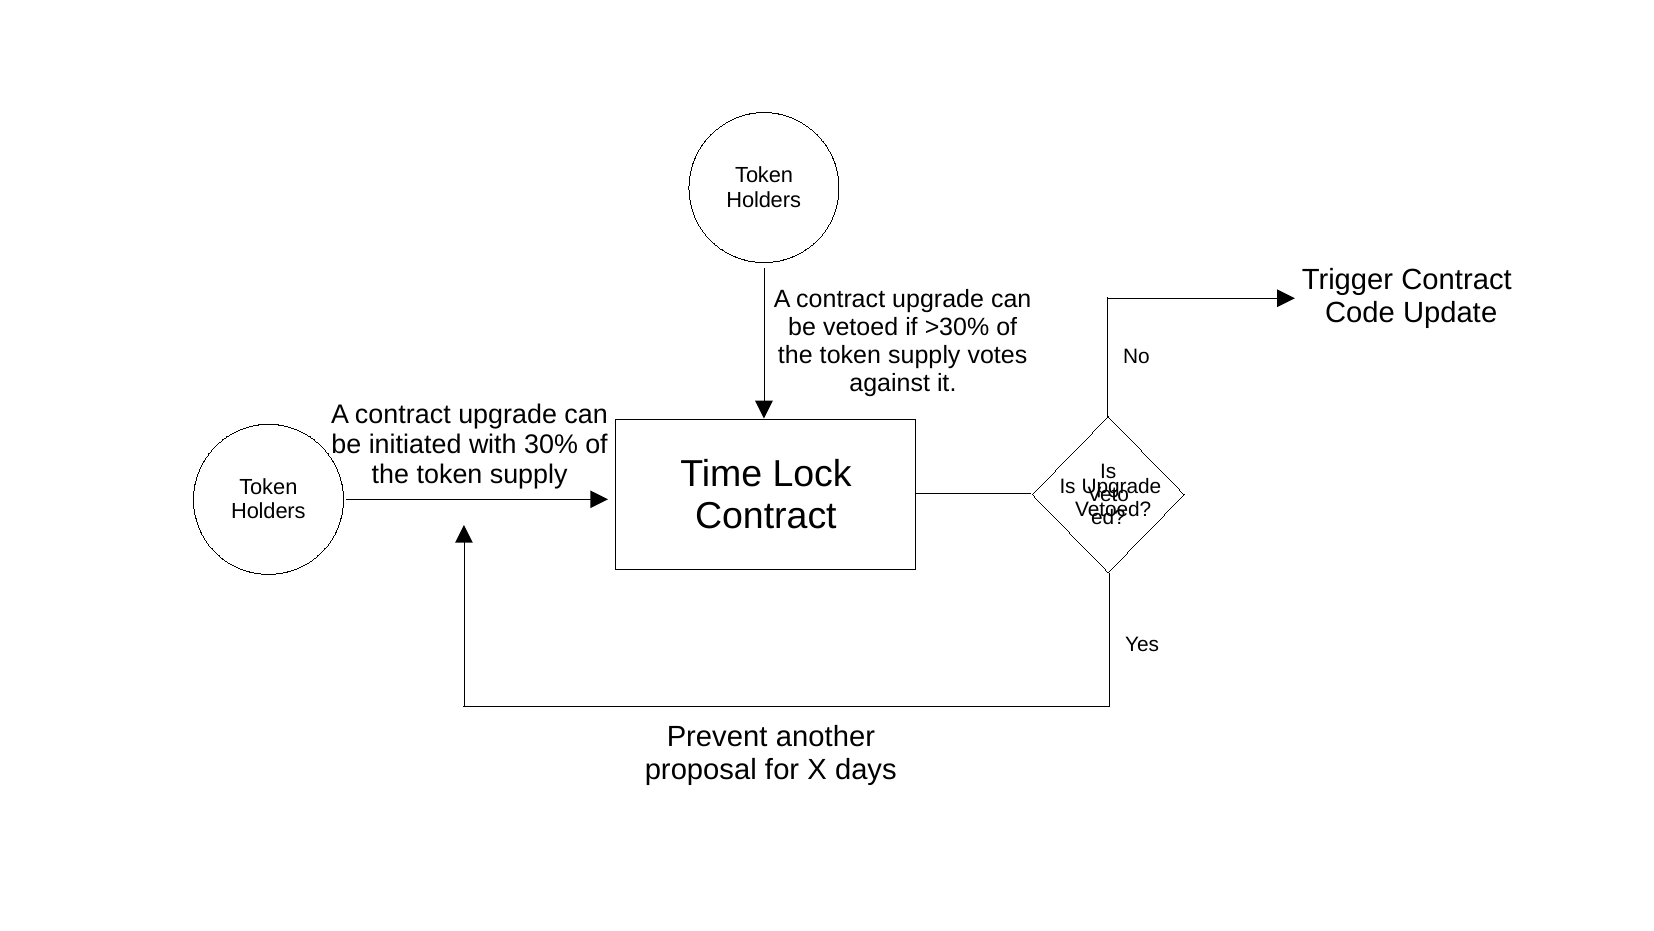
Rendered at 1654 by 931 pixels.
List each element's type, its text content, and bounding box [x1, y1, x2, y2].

text_box A contract upgrade can be vetoed if >30% of the token supply votes against it. [758, 305, 1048, 376]
text_box Token Holders [193, 424, 344, 575]
text_box No [1068, 325, 1205, 388]
text_box Trigger Contract Code Update [1285, 258, 1538, 334]
text_box Token Holders [688, 112, 839, 263]
list Is Upgrade Vetoed? [929, 474, 1226, 595]
list A contract upgrade can be initiated with 30% of the token supply [264, 399, 611, 520]
text_box Yes [1074, 613, 1211, 676]
text_box Time Lock Contract [615, 419, 916, 570]
text_box Prevent another proposal for X days [626, 718, 917, 788]
text_box Is Vetoed? [1052, 416, 1165, 474]
